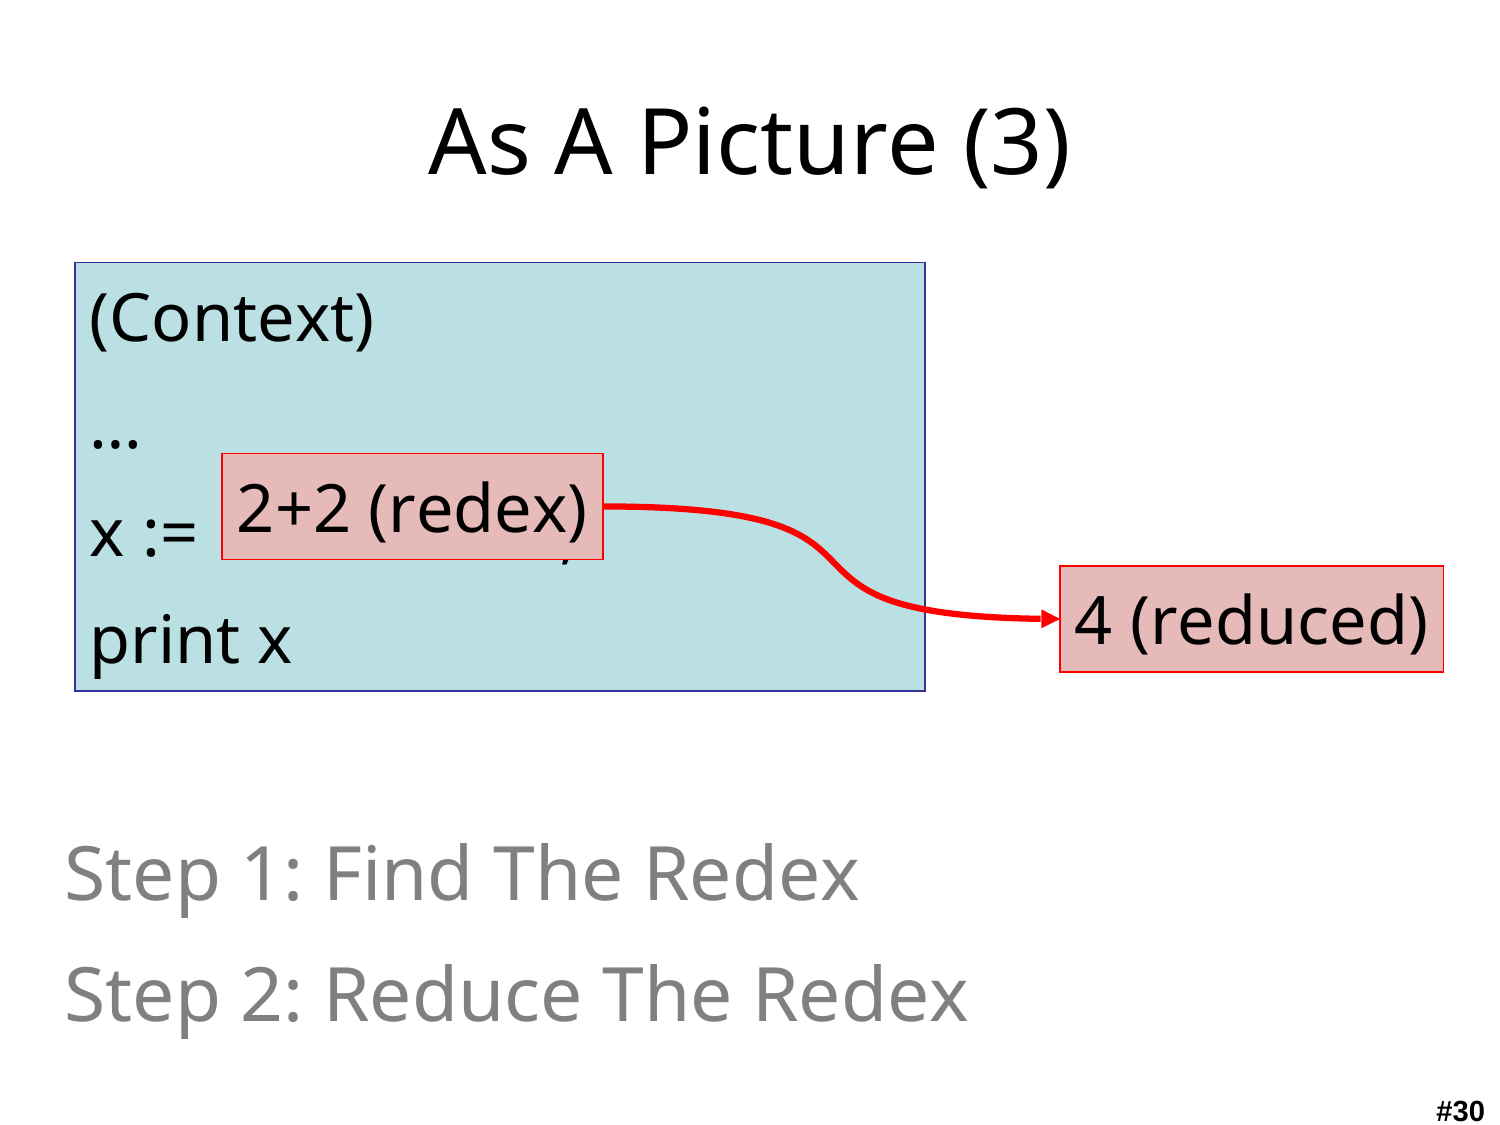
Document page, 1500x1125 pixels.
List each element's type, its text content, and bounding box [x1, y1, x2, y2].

text_box 4 (reduced) [1060, 565, 1444, 673]
text_box 2+2 (redex) [222, 453, 604, 560]
title As A Picture (3) [75, 45, 1426, 233]
text_box Step 1: Find The Redex Step 2: Reduce The Redex [50, 812, 1476, 1088]
list (Context) … x := ; print x [74, 262, 925, 663]
